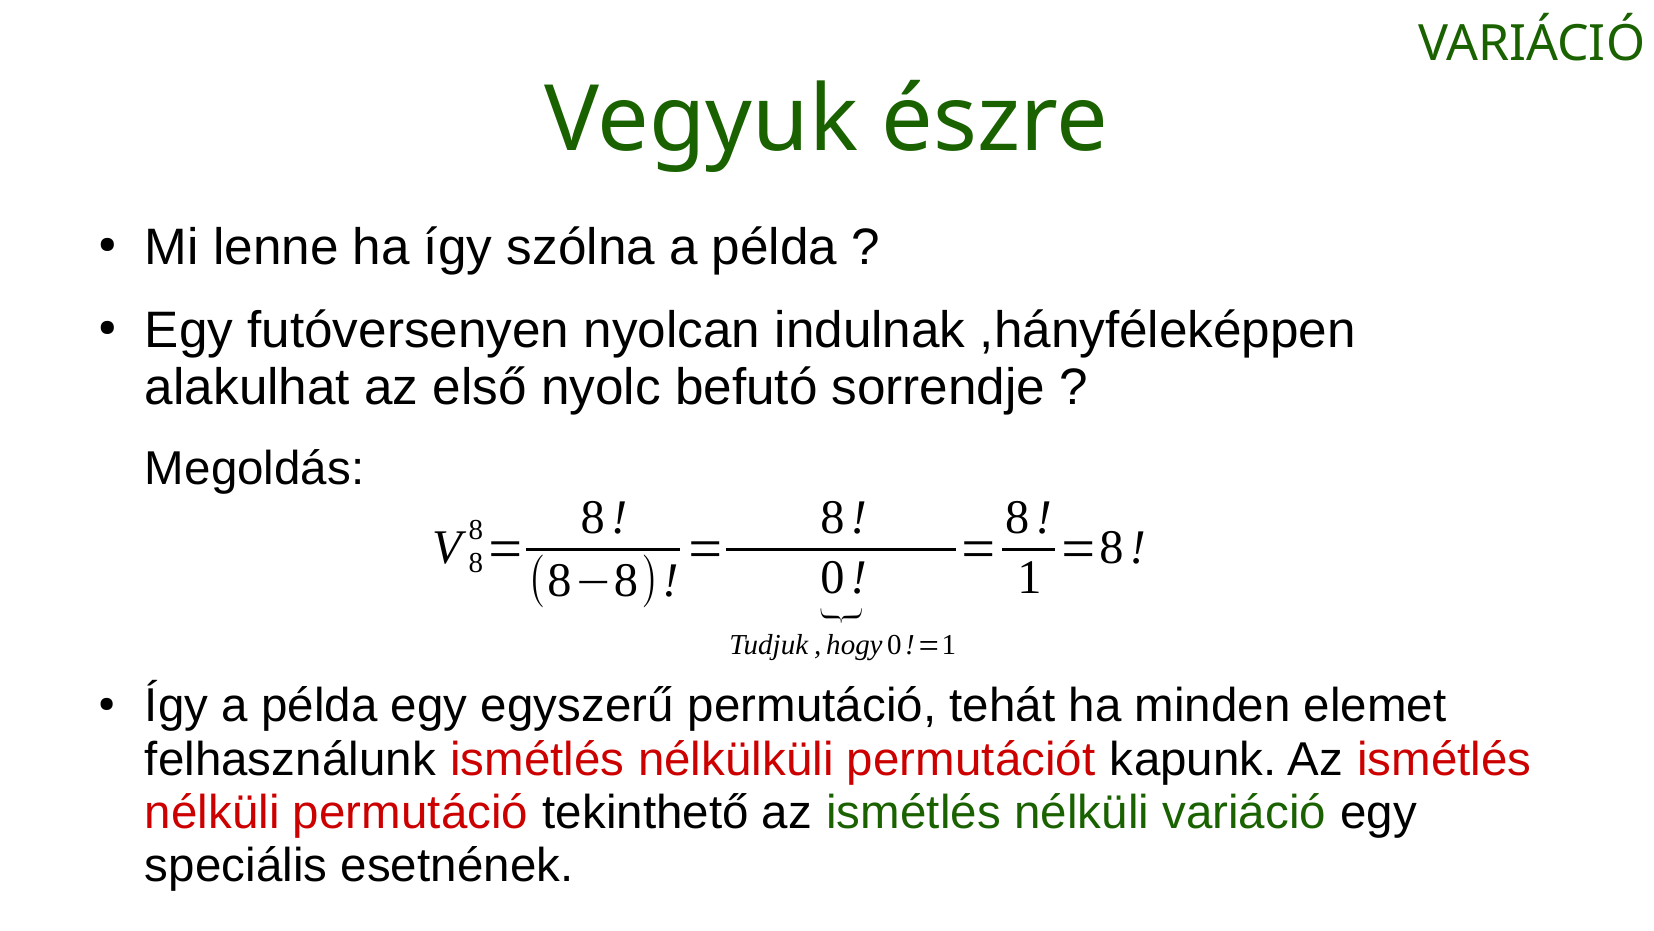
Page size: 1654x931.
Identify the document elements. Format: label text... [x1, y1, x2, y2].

list Mi lenne ha így szólna a példa ? Egy futóversenyen nyolcan indulnak ,hányféleképpen alakulhat az első nyolc befutó sorrendje ? Megoldás: Így a példa egy egyszerű permutáció, tehát ha minden elemet felhasználunk ismétlés nélkülküli permutációt kapunk. Az ismétlés nélküli permutáció tekinthető az ismétlés nélküli variáció egy speciális esetnének. [82, 217, 1571, 901]
title Vegyuk észre [82, 37, 1571, 193]
chart [420, 490, 1159, 661]
title VARIÁCIÓ [1410, 0, 1654, 110]
